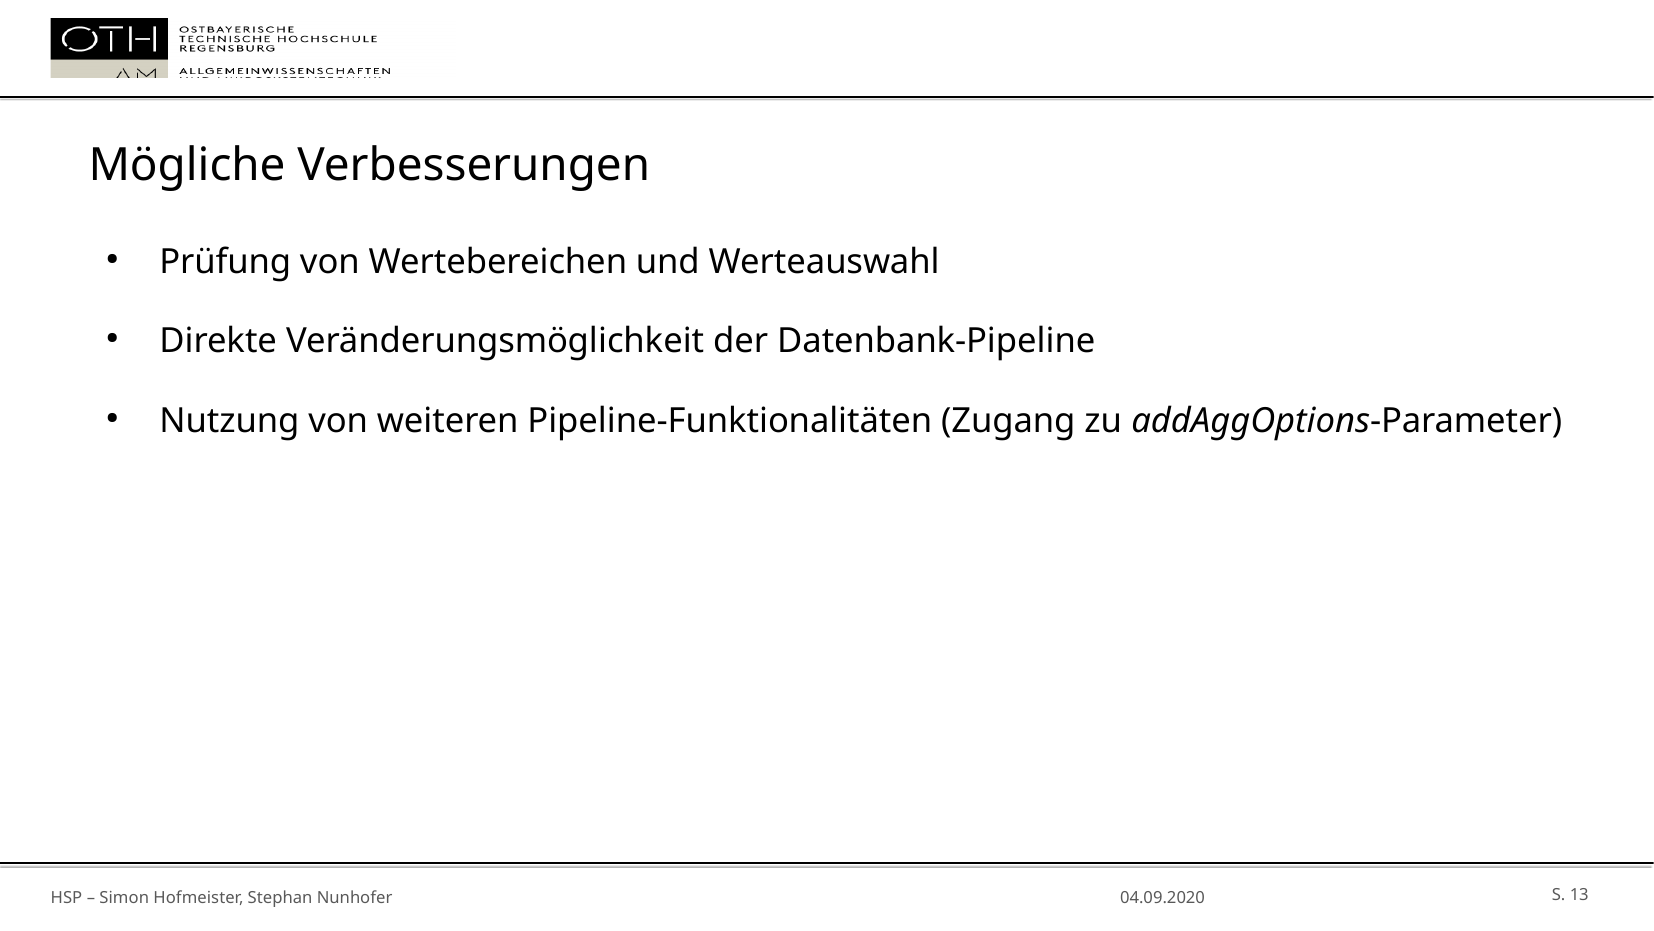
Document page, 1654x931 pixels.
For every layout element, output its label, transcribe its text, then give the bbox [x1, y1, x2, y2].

title Mögliche Verbesserungen [88, 118, 1565, 207]
picture [50, 18, 456, 78]
list Prüfung von Wertebereichen und Werteauswahl Direkte Veränderungsmöglichkeit der Datenbank-Pipeline Nutzung von weiteren Pipeline-Funktionalitäten (Zugang zu addAggOptions-Parameter) [88, 236, 1565, 798]
